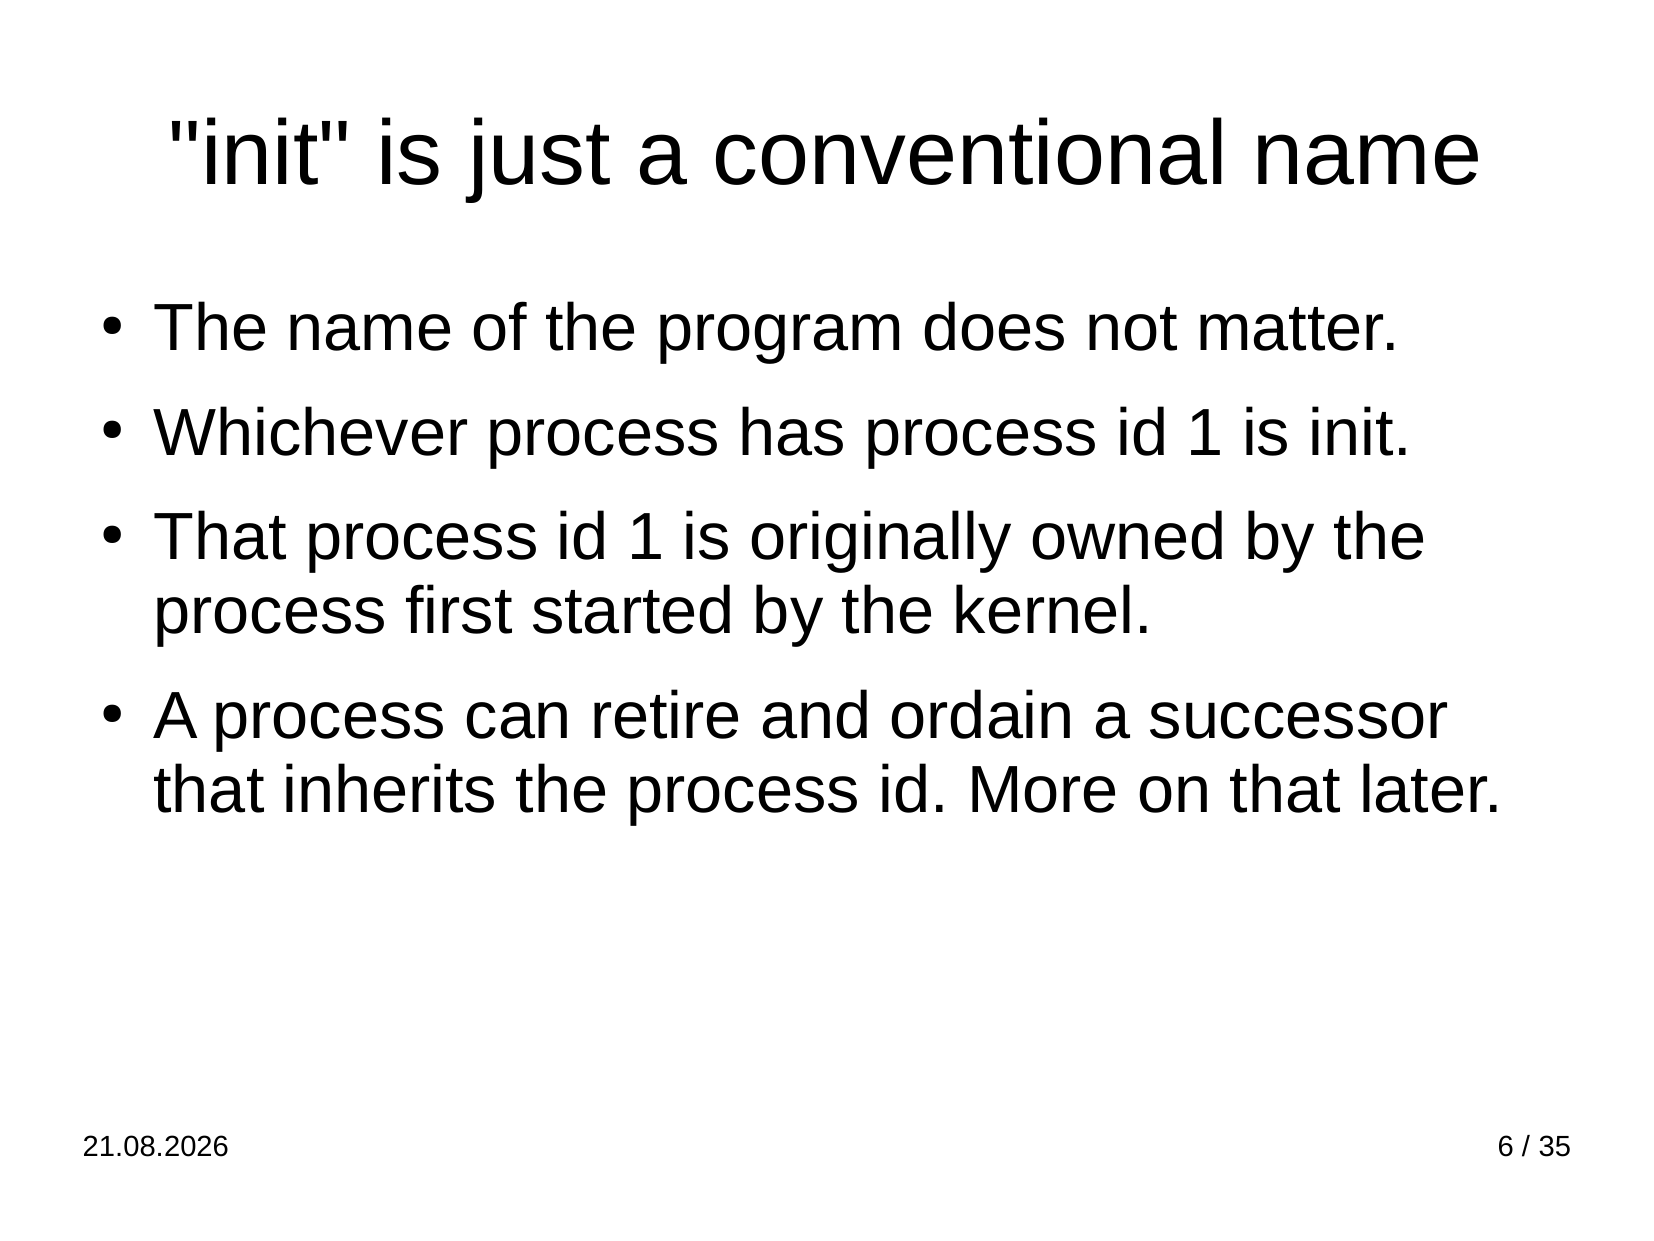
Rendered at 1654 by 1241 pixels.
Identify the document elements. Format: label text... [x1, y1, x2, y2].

title "init" is just a conventional name [82, 49, 1571, 257]
list The name of the program does not matter. Whichever process has process id 1 is init. That process id 1 is originally owned by the process first started by the kernel. A process can retire and ordain a successor that inherits the process id. More on that later. [82, 290, 1571, 1010]
